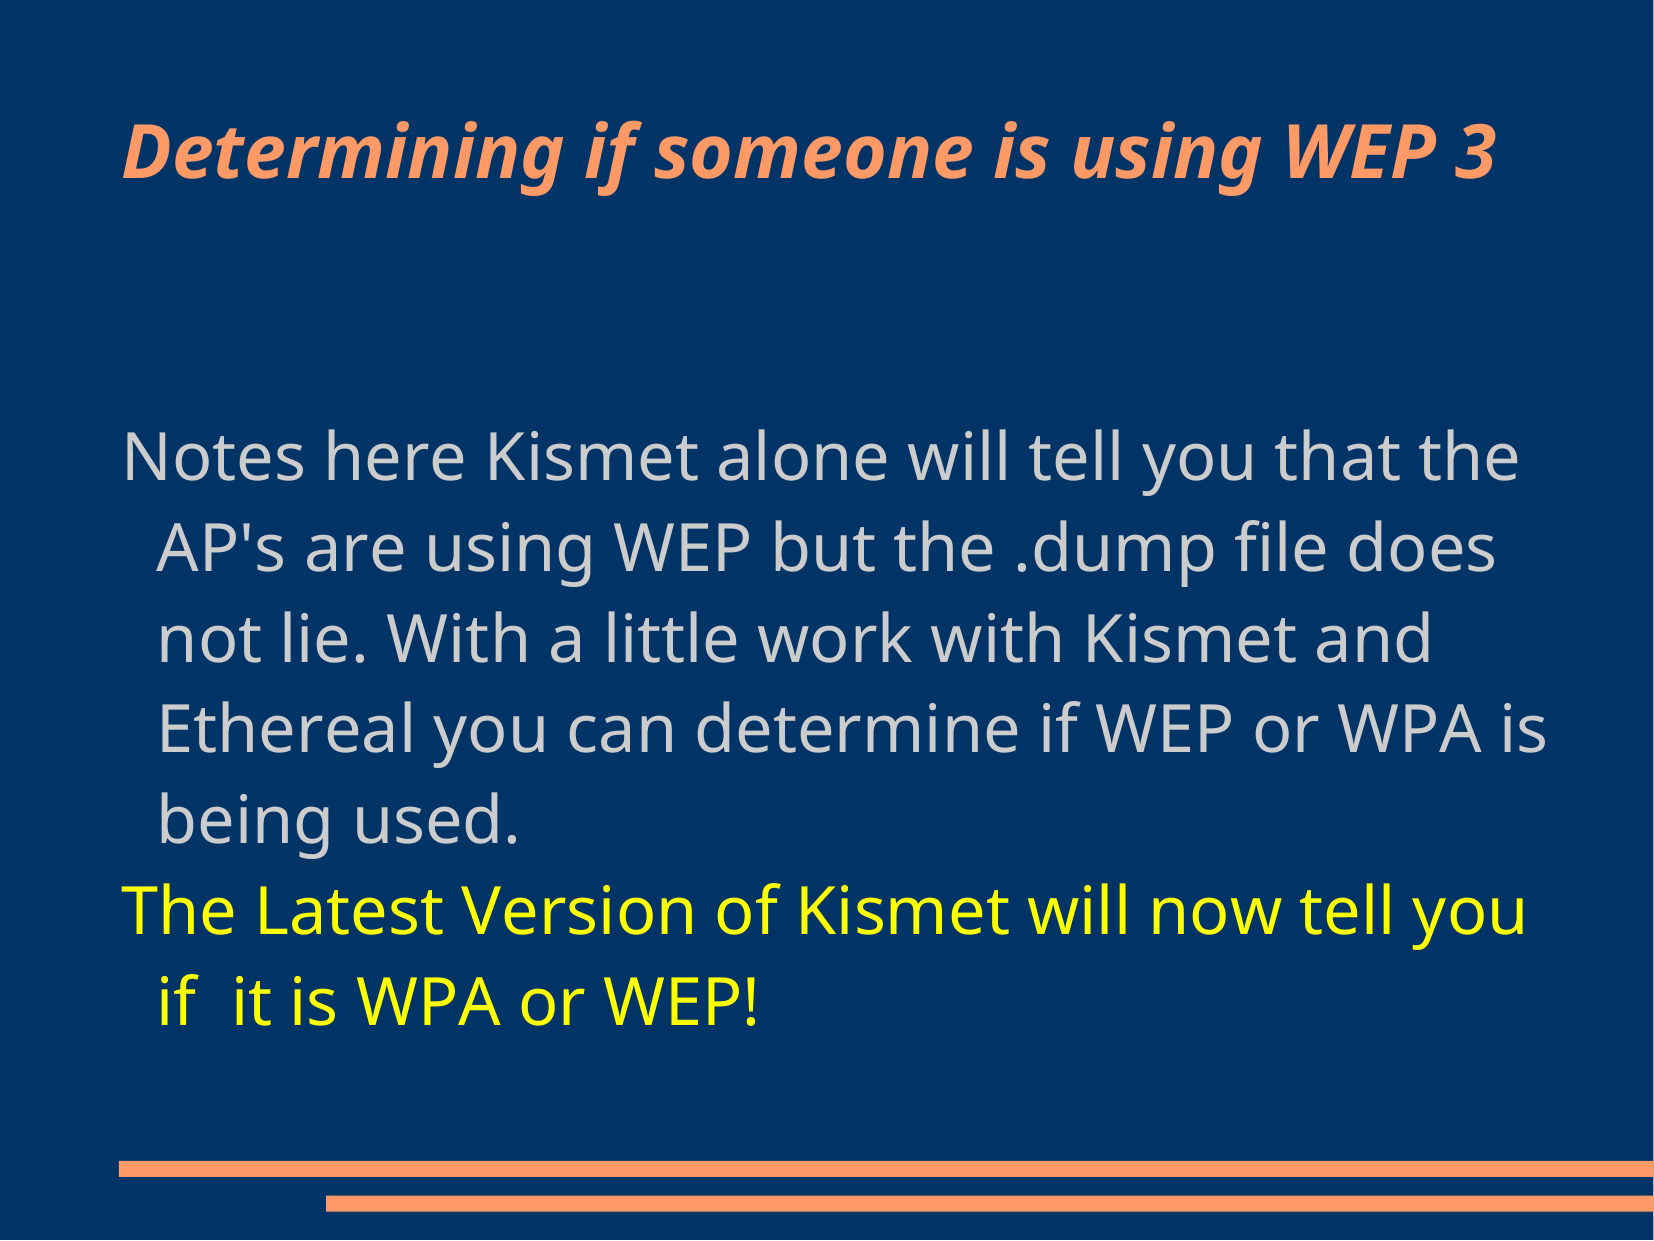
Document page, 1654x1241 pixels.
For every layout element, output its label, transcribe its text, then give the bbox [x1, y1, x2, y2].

subtitle Notes here Kismet alone will tell you that the AP's are using WEP but the .dump file does not lie. With a little work with Kismet and Ethereal you can determine if WEP or WPA is being used. The Latest Version of Kismet will now tell you if it is WPA or WEP! [121, 322, 1561, 1133]
title Determining if someone is using WEP 3 [121, 46, 1534, 254]
